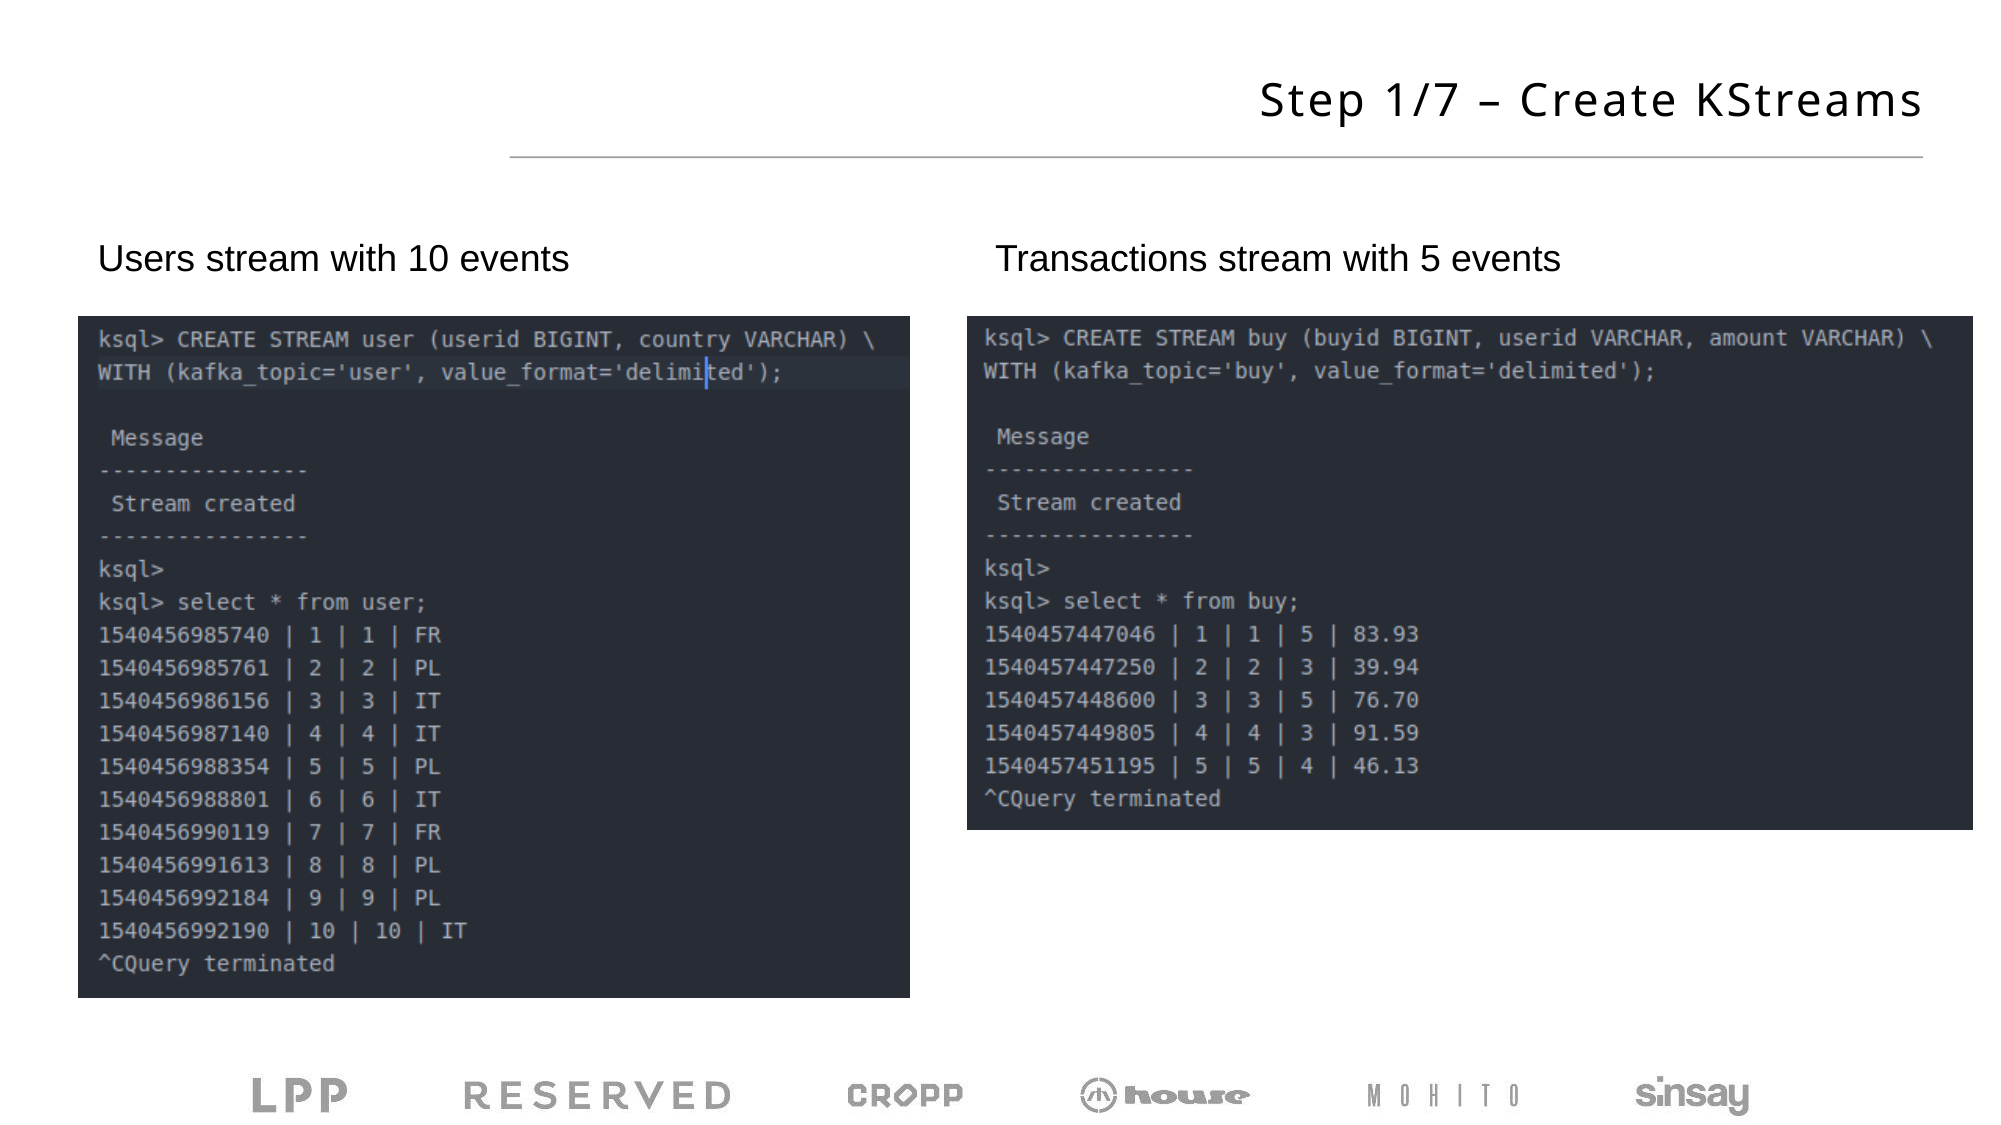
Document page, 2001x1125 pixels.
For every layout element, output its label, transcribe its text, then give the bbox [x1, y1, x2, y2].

picture [78, 316, 910, 999]
picture [0, 1065, 2000, 1125]
title Step 1/7 – Create KStreams [421, 57, 1923, 159]
text_box Users stream with 10 events [82, 230, 585, 288]
text_box Transactions stream with 5 events [980, 230, 1577, 288]
picture [967, 316, 1973, 830]
